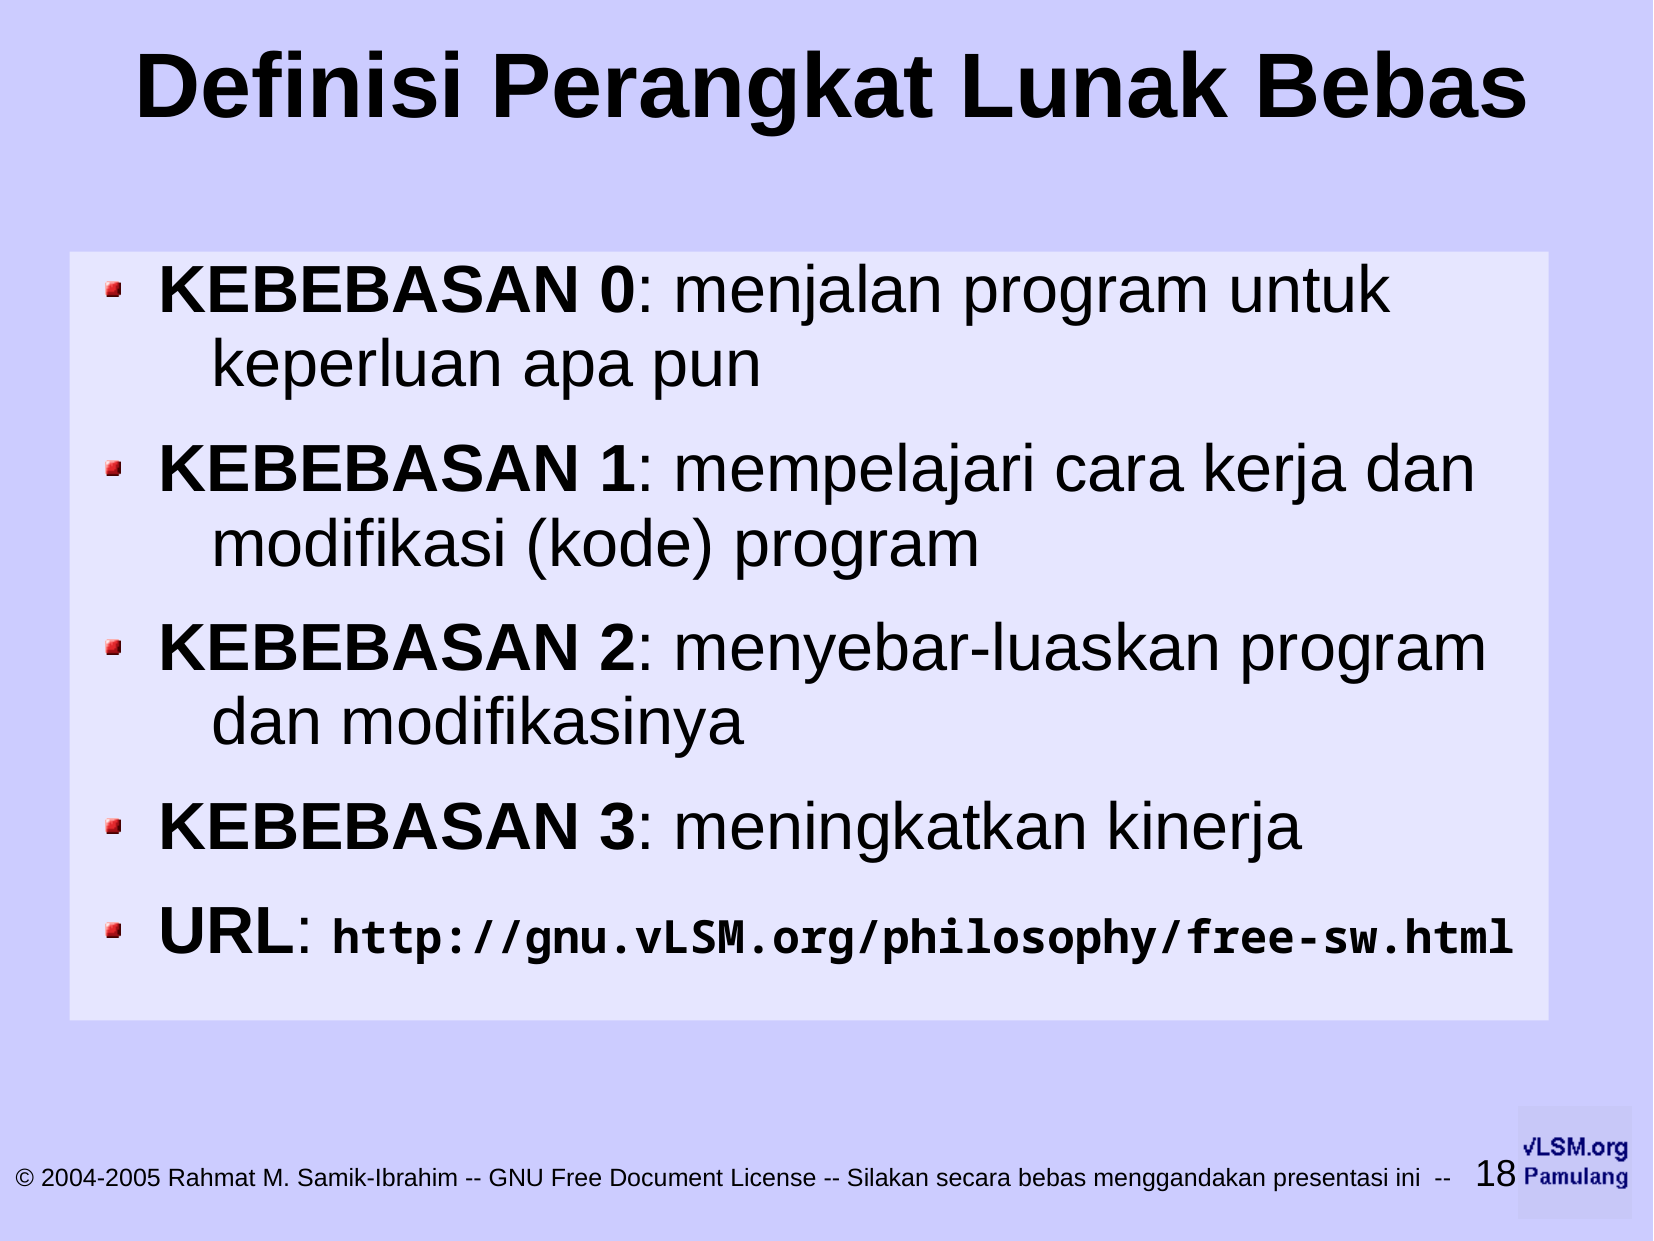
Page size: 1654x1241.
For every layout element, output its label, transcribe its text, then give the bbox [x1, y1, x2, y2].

list KEBEBASAN 0: menjalan program untuk keperluan apa pun KEBEBASAN 1: mempelajari cara kerja dan modifikasi (kode) program KEBEBASAN 2: menyebar-luaskan program dan modifikasinya KEBEBASAN 3: meningkatkan kinerja URL: http://gnu.vLSM.org/philosophy/free-sw.html [69, 251, 1549, 1021]
picture [1518, 1106, 1632, 1219]
title Definisi Perangkat Lunak Bebas [40, 31, 1625, 142]
